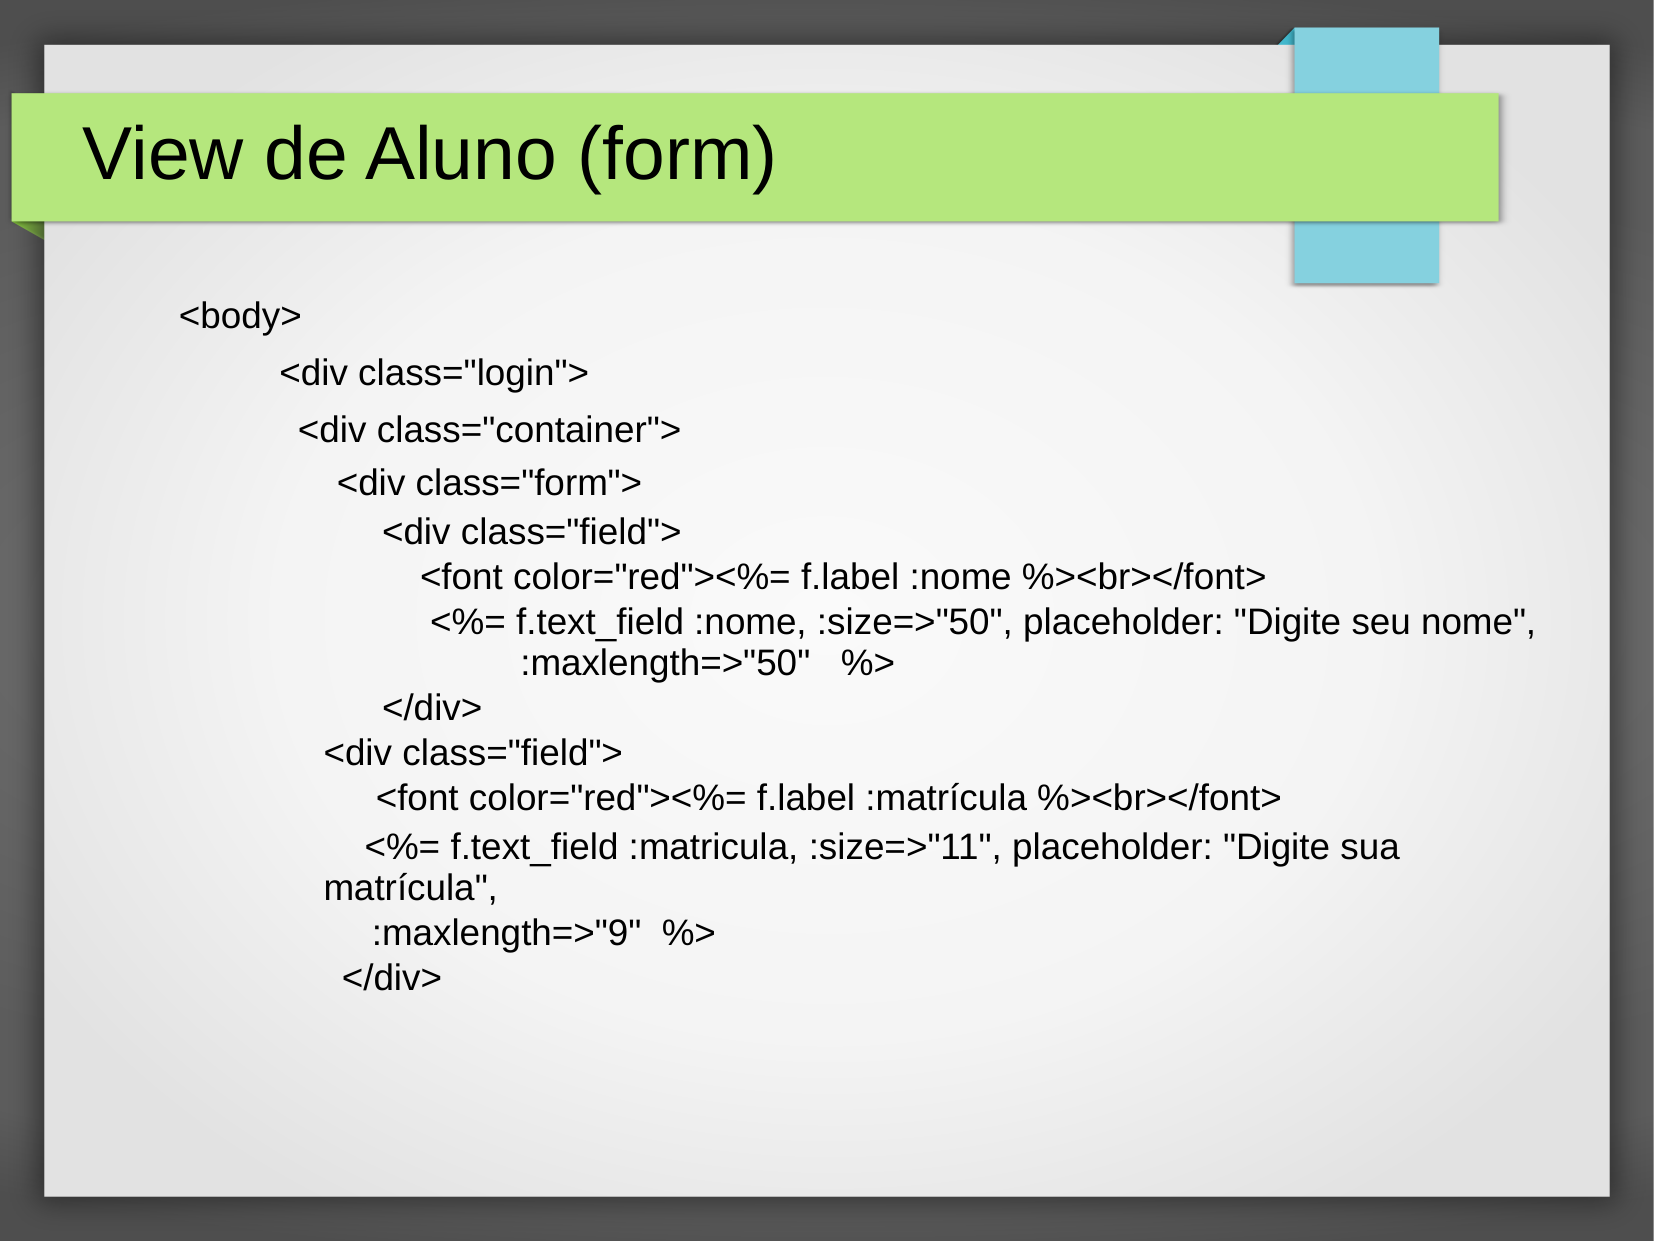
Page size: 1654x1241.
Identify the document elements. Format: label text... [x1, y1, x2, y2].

list <body> <div class="login"> <div class="container"> <div class="form"> <div class="field"> <font color="red"><%= f.label :nome %><br></font> <%= f.text_field :nome, :size=>"50", placeholder: "Digite seu nome", :maxlength=>"50" %> </div> <div class="field"> <font color="red"><%= f.label :matrícula %><br></font> <%= f.text_field :matricula, :size=>"11", placeholder: "Digite sua matrícula", :maxlength=>"9" %> </div> [82, 295, 1571, 1015]
title View de Aluno (form) [82, 94, 1264, 213]
picture [0, 0, 1654, 1241]
